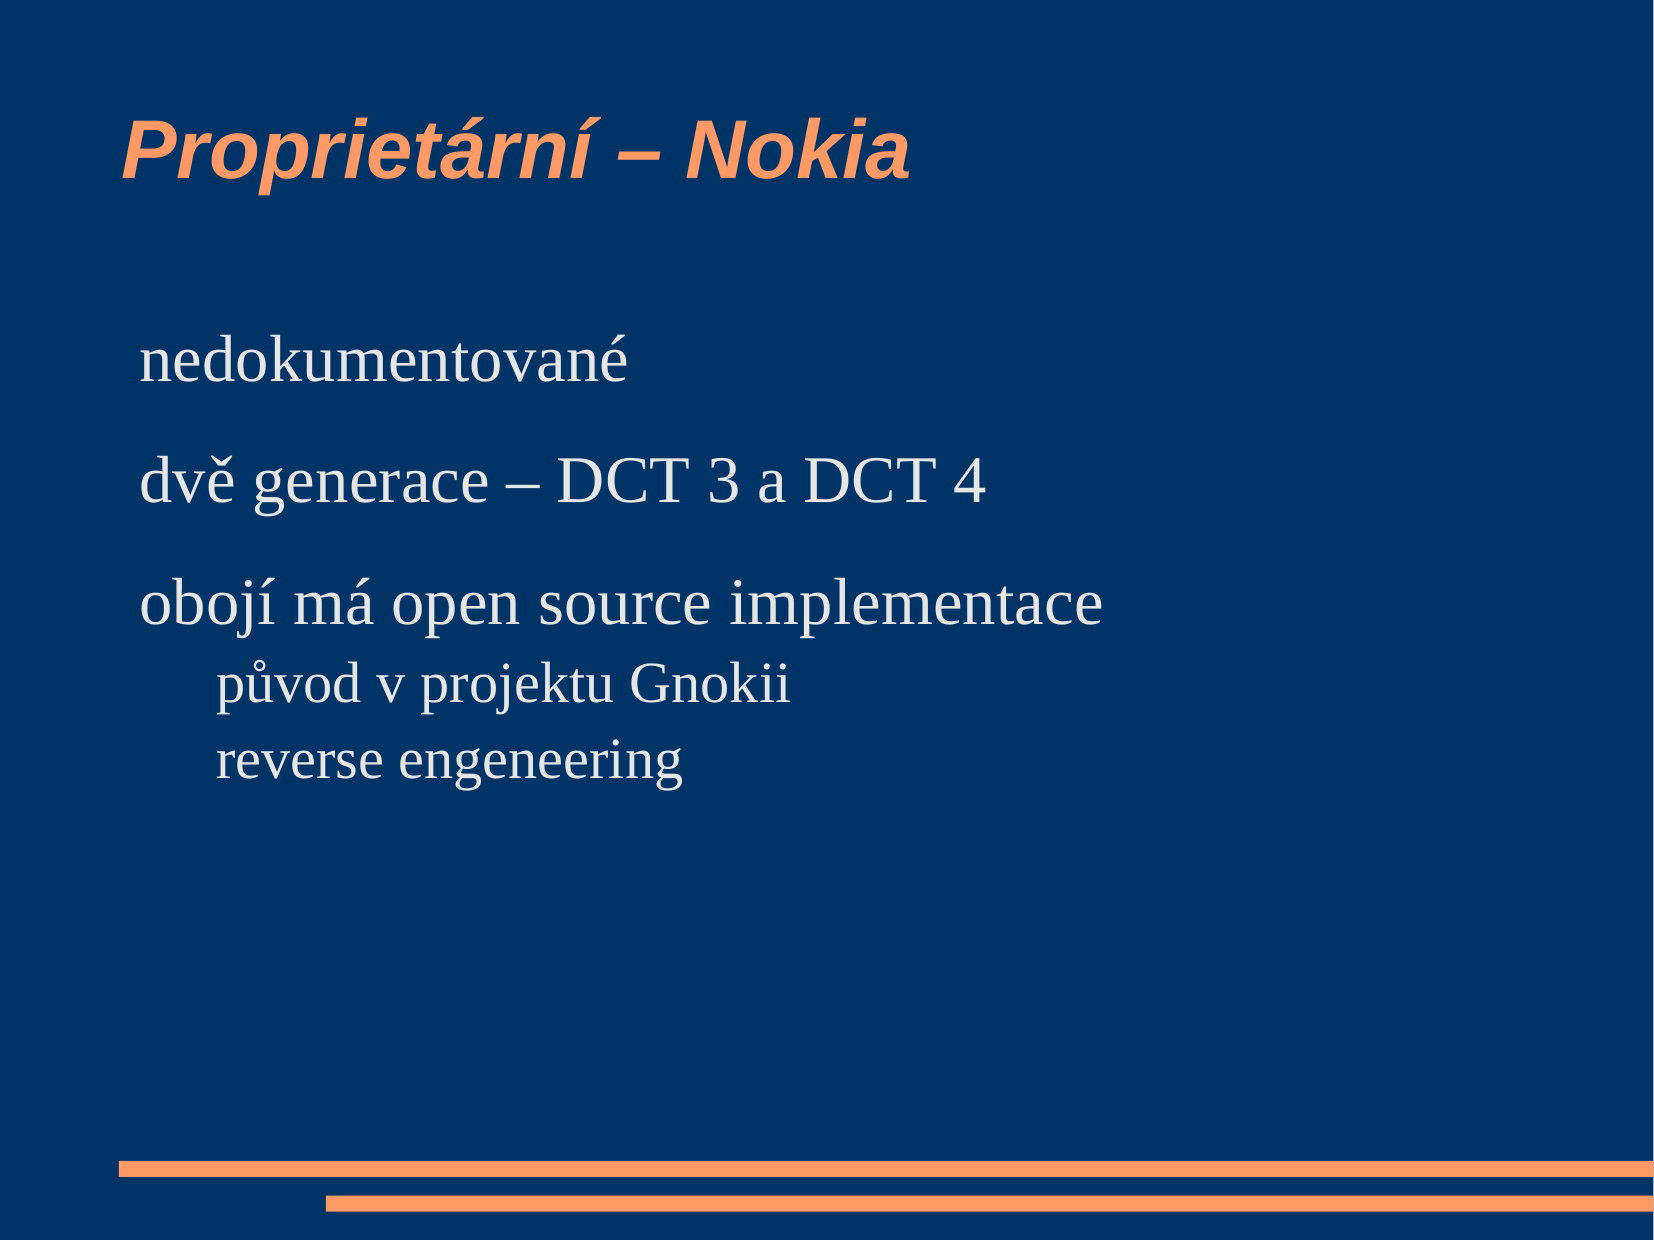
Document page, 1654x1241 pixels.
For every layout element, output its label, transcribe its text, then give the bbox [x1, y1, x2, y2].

title Proprietární – Nokia [121, 46, 1534, 254]
list nedokumentované dvě generace – DCT 3 a DCT 4 obojí má open source implementace původ v projektu Gnokii reverse engeneering [121, 322, 1561, 1133]
